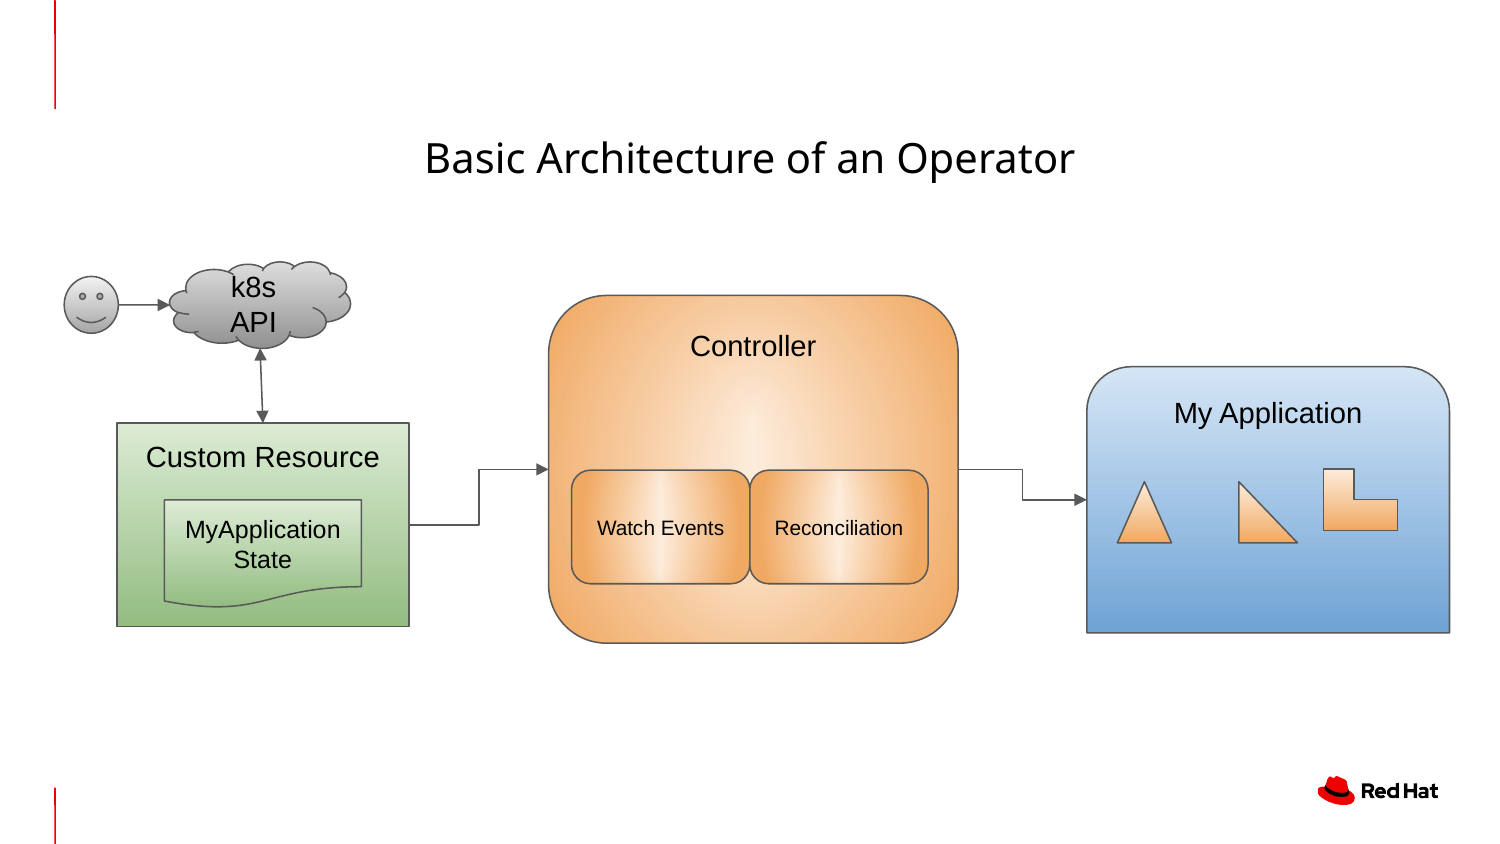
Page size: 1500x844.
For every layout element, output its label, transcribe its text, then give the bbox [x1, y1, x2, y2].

text_box k8s API [169, 261, 351, 349]
picture [1317, 776, 1438, 805]
text_box Controller [548, 295, 959, 644]
text_box Reconciliation [749, 470, 929, 584]
text_box My Application [1086, 366, 1450, 633]
text_box MyApplication State [164, 499, 362, 607]
text_box [1117, 481, 1172, 543]
text_box [1323, 469, 1398, 531]
text_box [1238, 481, 1298, 543]
text_box Custom Resource [116, 423, 410, 627]
title Basic Architecture of an Operator [215, 116, 1285, 236]
text_box Watch Events [571, 470, 750, 584]
text_box [64, 276, 119, 334]
